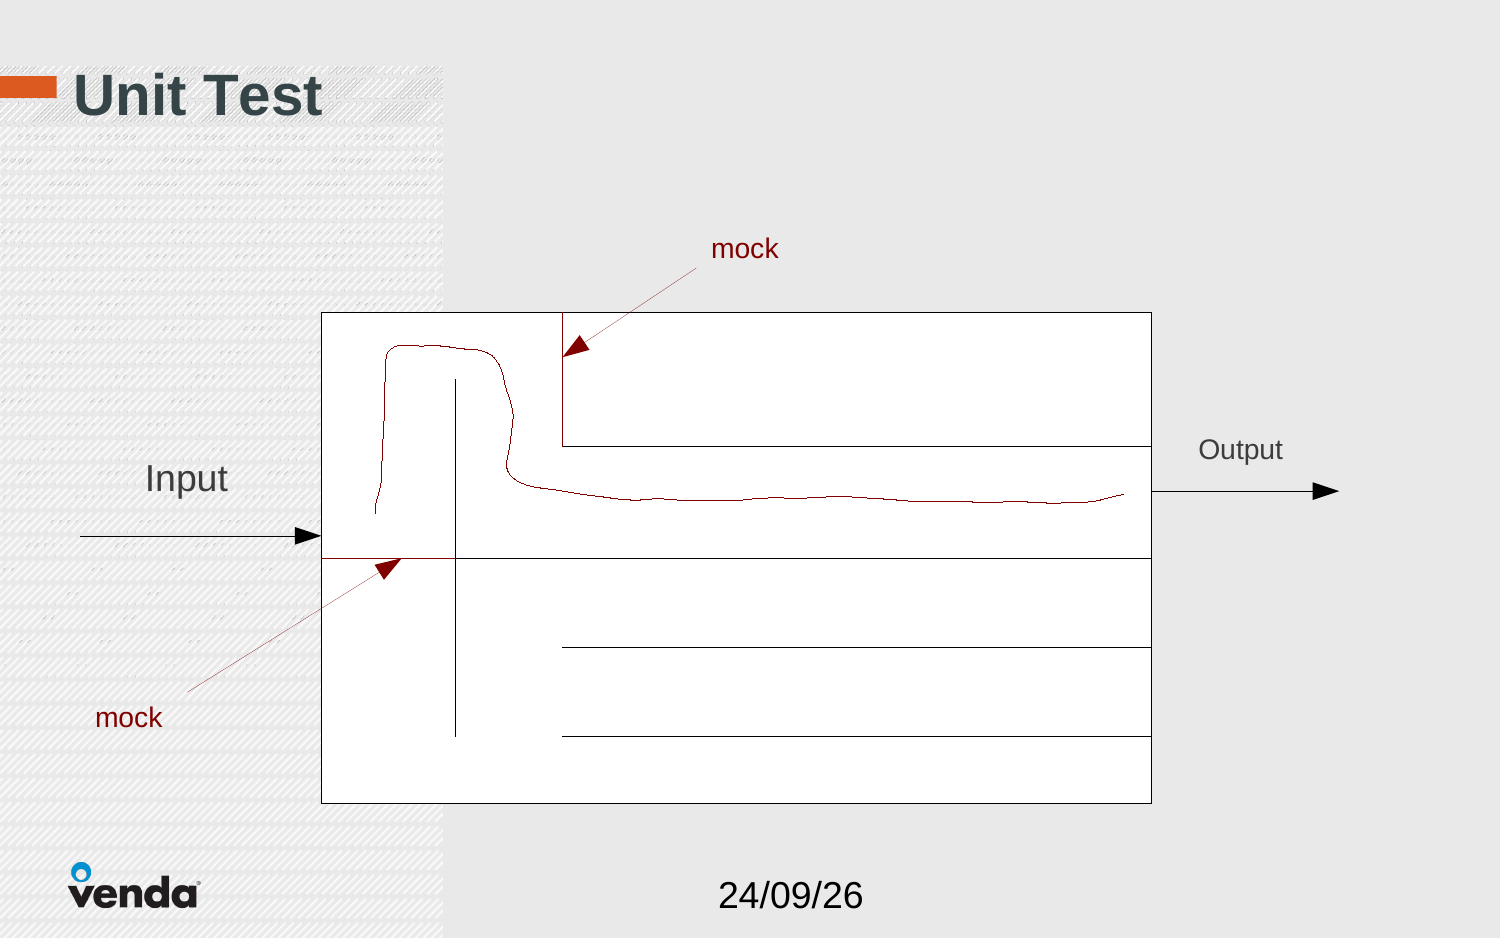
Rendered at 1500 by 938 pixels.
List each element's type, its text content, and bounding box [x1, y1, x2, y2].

text_box mock [696, 223, 805, 273]
text_box Input [130, 446, 244, 507]
text_box [321, 559, 394, 607]
text_box Output [1183, 424, 1313, 474]
text_box [321, 312, 1152, 558]
text_box mock [80, 692, 189, 742]
text_box [321, 559, 1152, 804]
picture [0, 66, 443, 938]
title Unit Test [59, 65, 1410, 235]
text_box [563, 312, 1152, 446]
text_box [563, 312, 628, 355]
